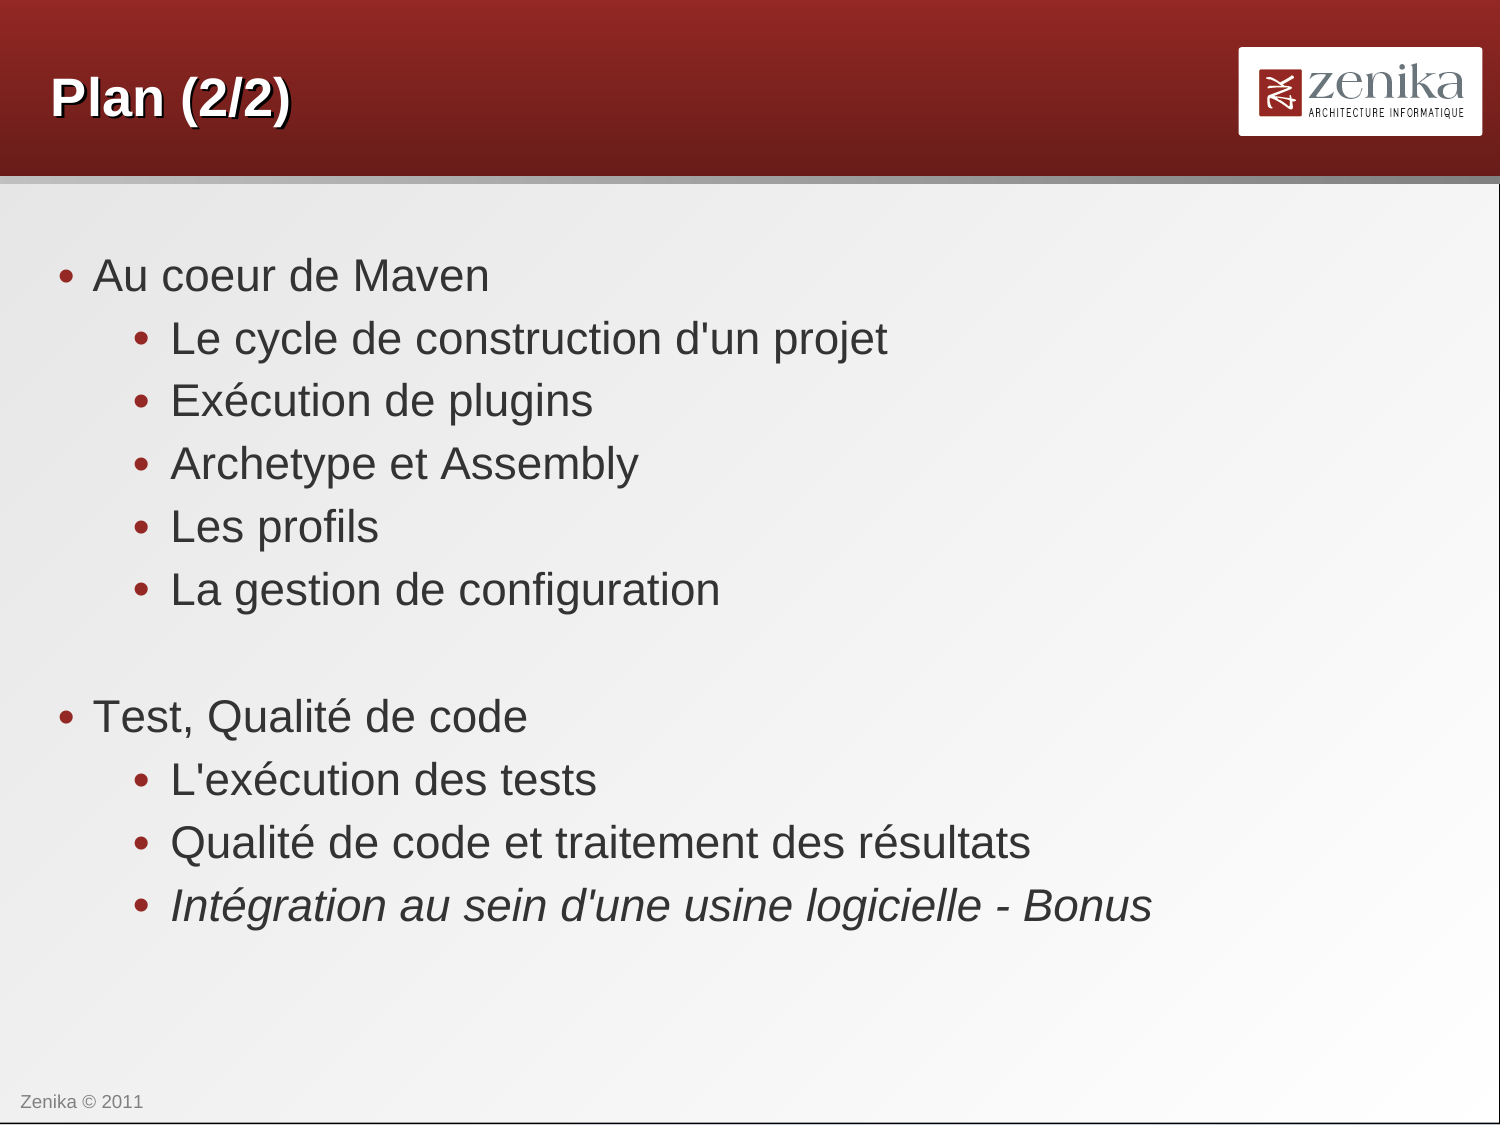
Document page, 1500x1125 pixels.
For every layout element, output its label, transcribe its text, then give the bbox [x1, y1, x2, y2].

picture [1257, 58, 1464, 125]
list Au coeur de Maven Le cycle de construction d'un projet Exécution de plugins Archetype et Assembly Les profils La gestion de configuration Test, Qualité de code L'exécution des tests Qualité de code et traitement des résultats Intégration au sein d'une usine logicielle - Bonus [57, 249, 1443, 1079]
title Plan (2/2) [50, 15, 1206, 180]
